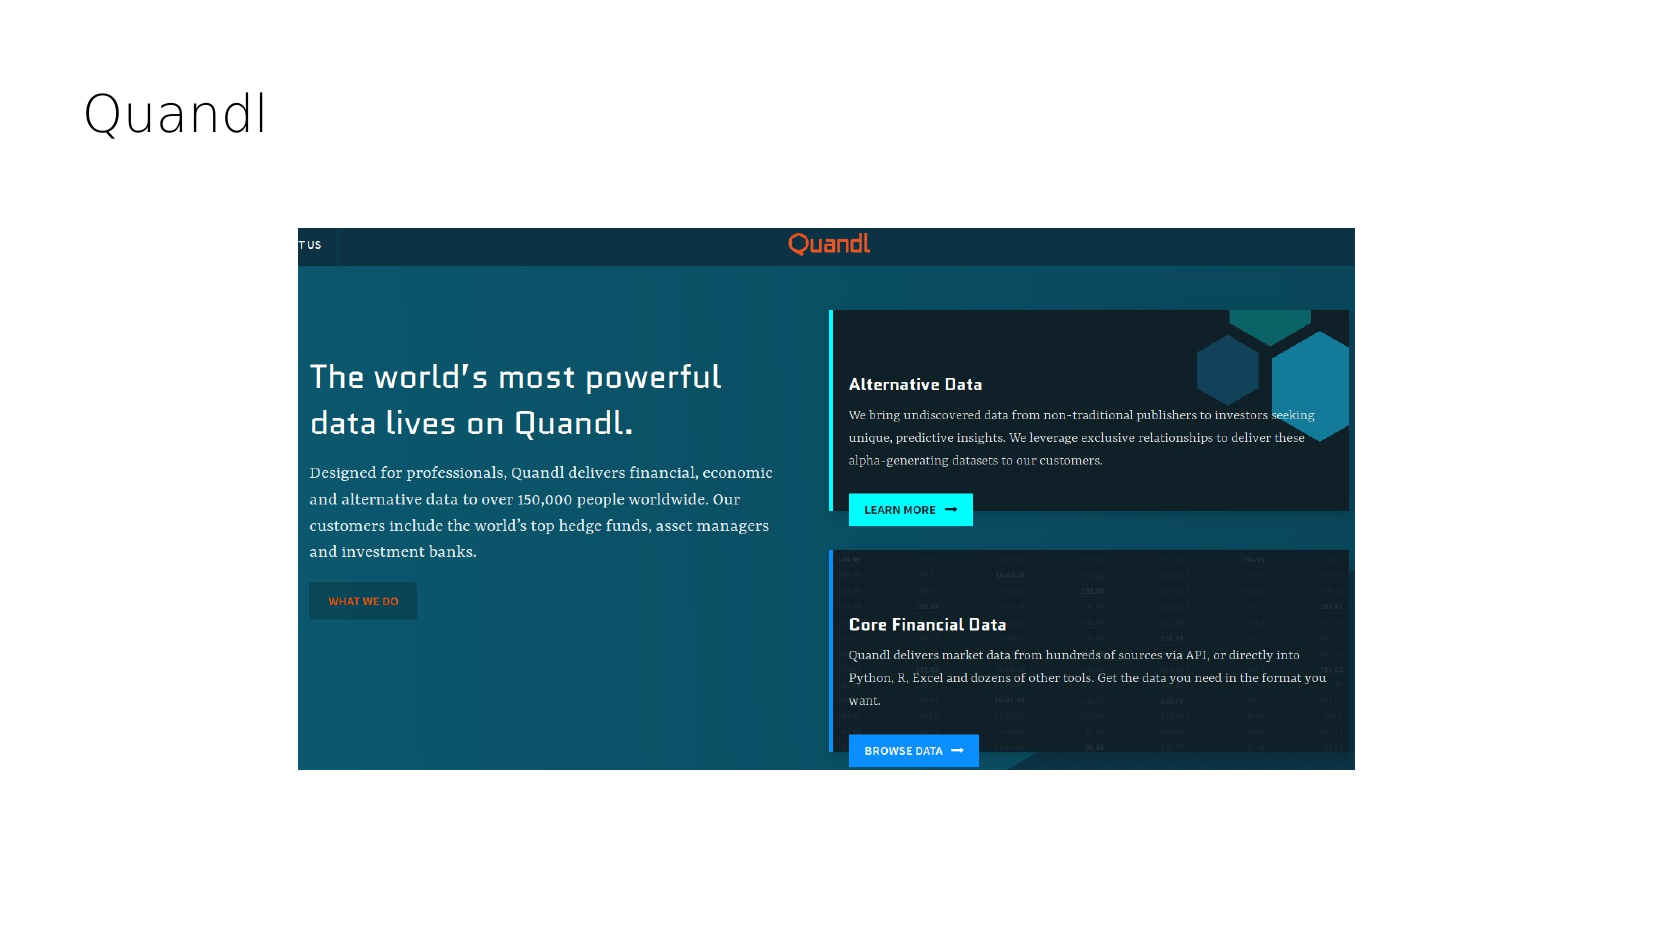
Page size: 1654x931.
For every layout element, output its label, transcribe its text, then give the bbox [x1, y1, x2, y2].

picture [298, 228, 1355, 770]
title Quandl [82, 37, 1571, 193]
